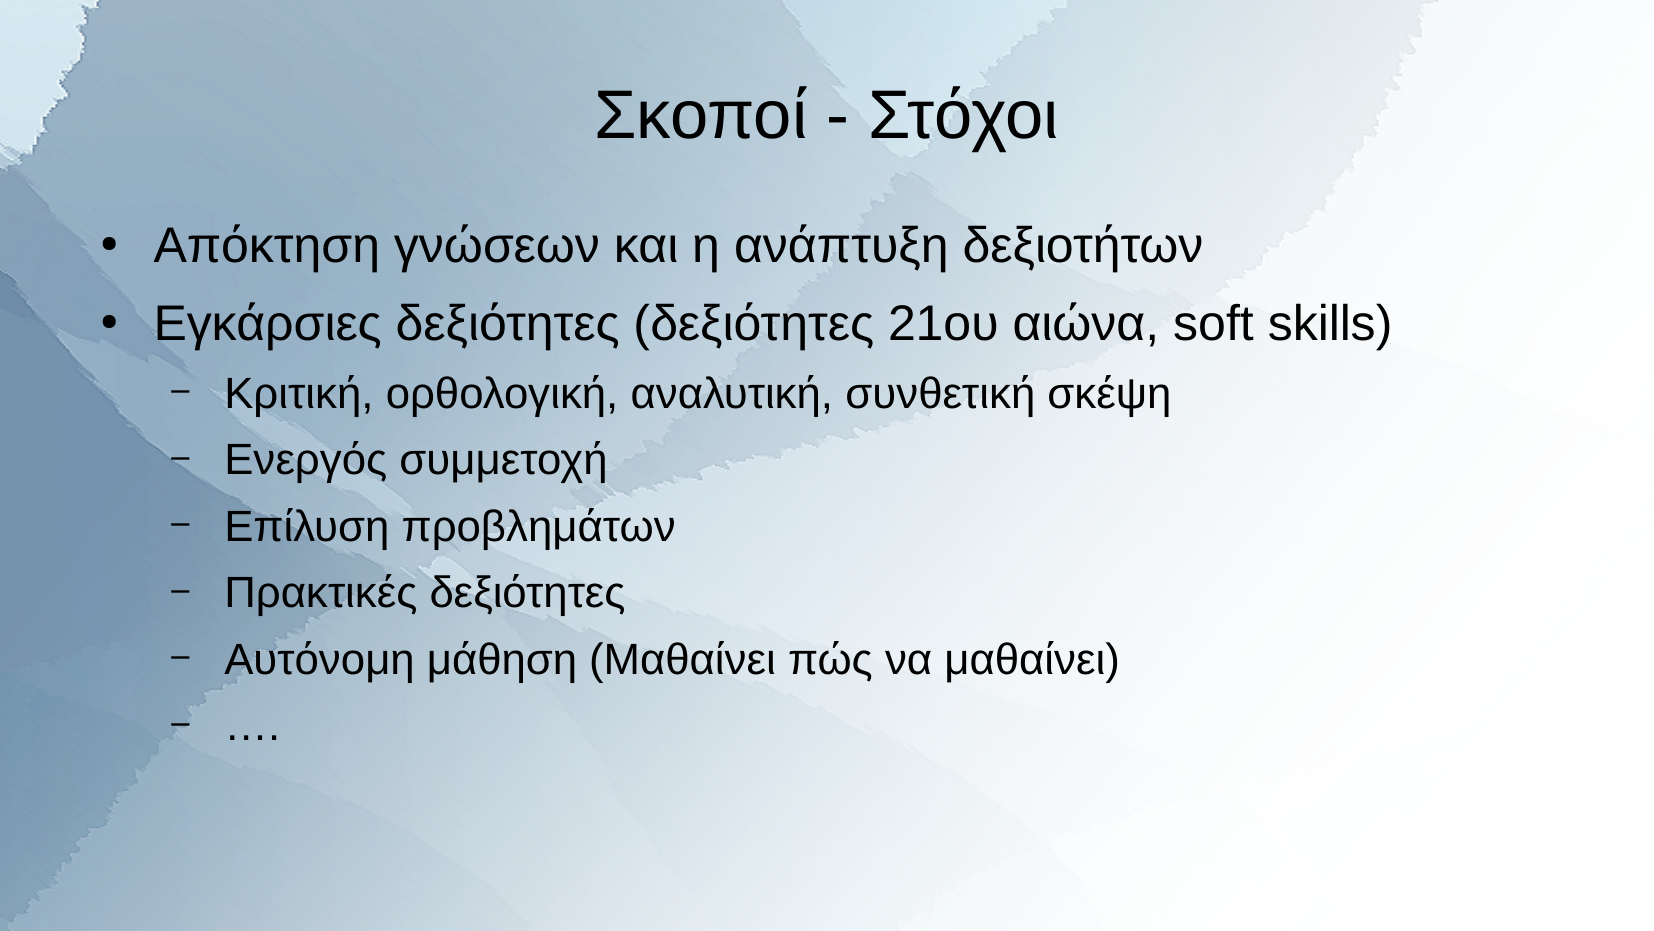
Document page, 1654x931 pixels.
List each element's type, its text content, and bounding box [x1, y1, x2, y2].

list Απόκτηση γνώσεων και η ανάπτυξη δεξιοτήτων Εγκάρσιες δεξιότητες (δεξιότητες 21ου αιώνα, soft skills) Κριτική, ορθολογική, αναλυτική, συνθετική σκέψη Ενεργός συμμετοχή Επίλυση προβλημάτων Πρακτικές δεξιότητες Αυτόνομη μάθηση (Μαθαίνει πώς να μαθαίνει) …. [82, 217, 1571, 758]
title Σκοποί - Στόχοι [82, 37, 1571, 193]
picture [0, 0, 1654, 931]
